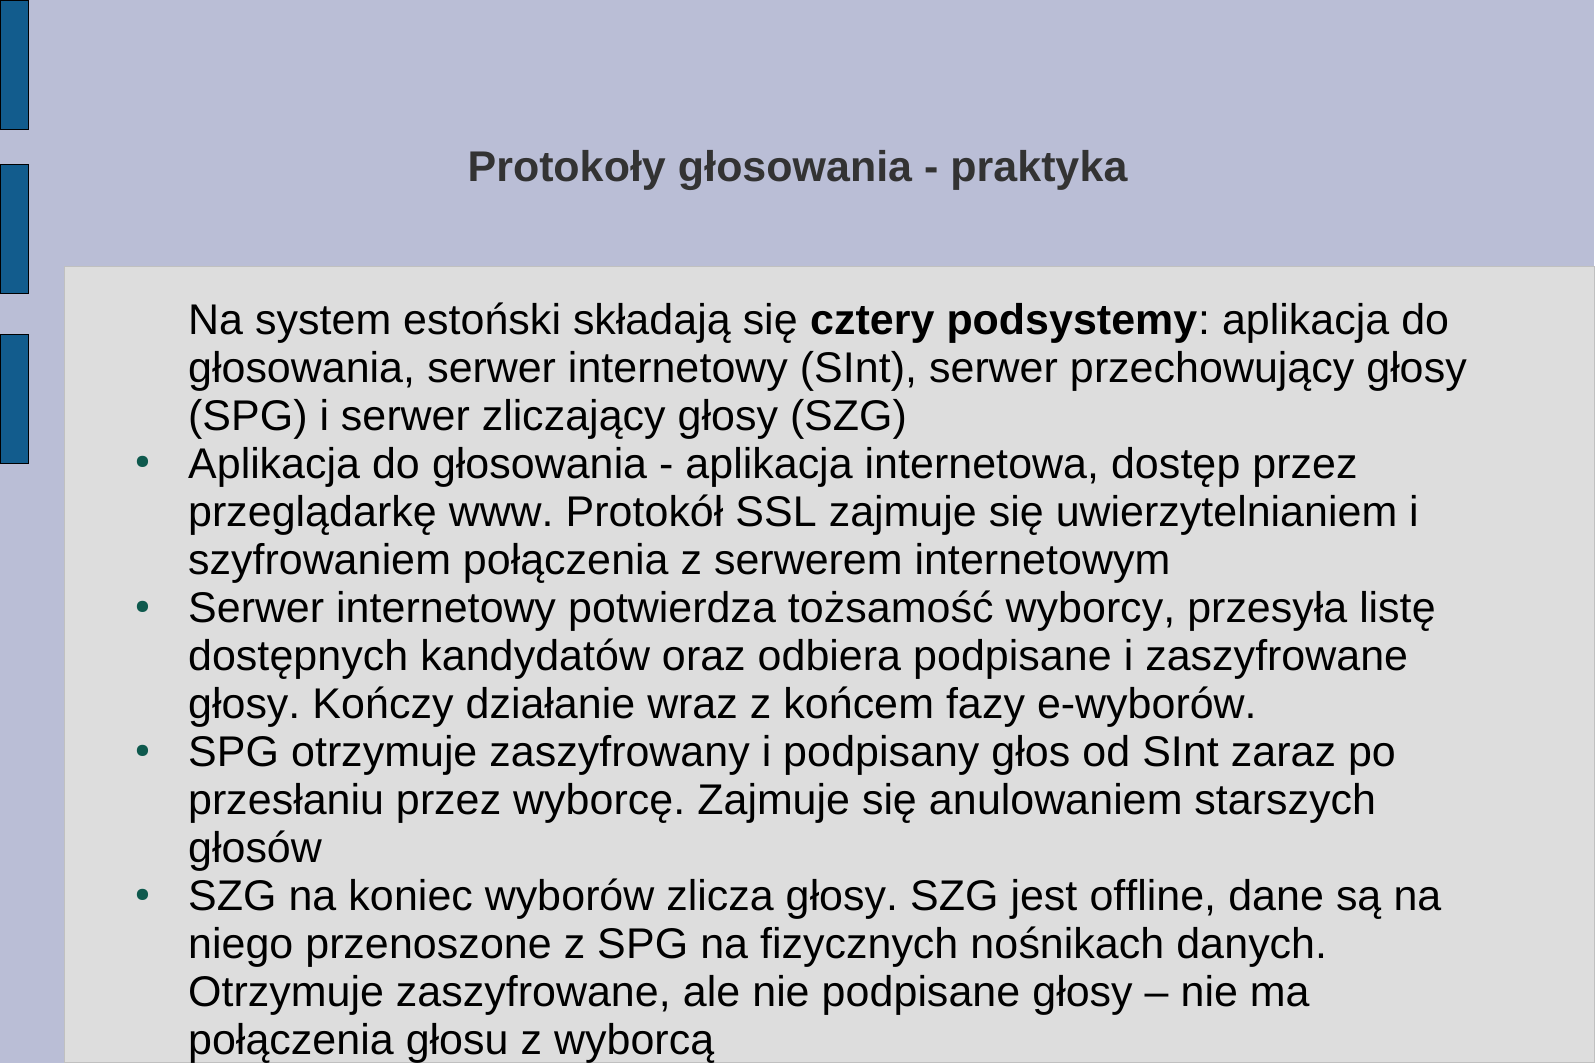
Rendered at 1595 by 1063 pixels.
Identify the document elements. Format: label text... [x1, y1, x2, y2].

list Na system estoński składają się cztery podsystemy: aplikacja do głosowania, serwer internetowy (SInt), serwer przechowujący głosy (SPG) i serwer zliczający głosy (SZG) Aplikacja do głosowania - aplikacja internetowa, dostęp przez przeglądarkę www. Protokół SSL zajmuje się uwierzytelnianiem i szyfrowaniem połączenia z serwerem internetowym Serwer internetowy potwierdza tożsamość wyborcy, przesyła listę dostępnych kandydatów oraz odbiera podpisane i zaszyfrowane głosy. Kończy działanie wraz z końcem fazy e-wyborów. SPG otrzymuje zaszyfrowany i podpisany głos od SInt zaraz po przesłaniu przez wyborcę. Zajmuje się anulowaniem starszych głosów SZG na koniec wyborów zlicza głosy. SZG jest offline, dane są na niego przenoszone z SPG na fizycznych nośnikach danych. Otrzymuje zaszyfrowane, ale nie podpisane głosy – nie ma połączenia głosu z wyborcą [117, 295, 1479, 1063]
title Protokoły głosowania - praktyka [117, 78, 1479, 256]
